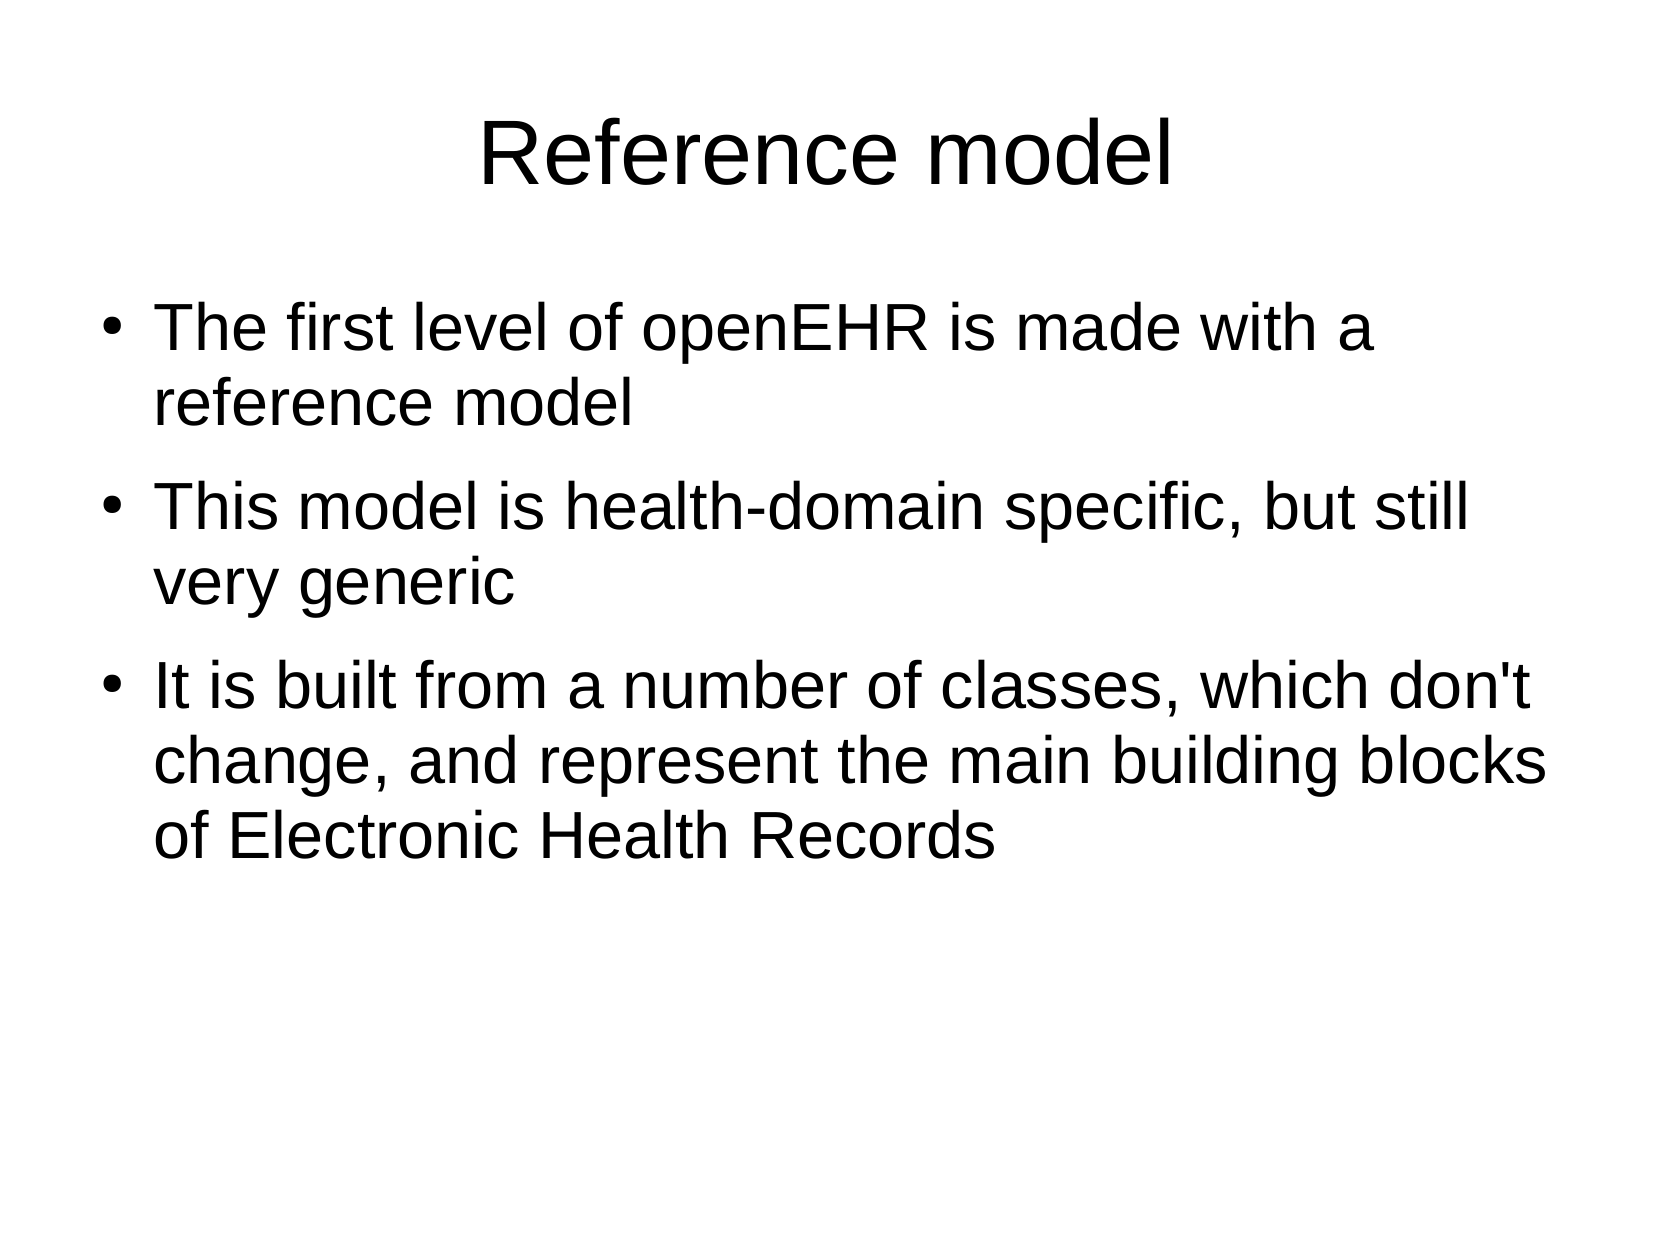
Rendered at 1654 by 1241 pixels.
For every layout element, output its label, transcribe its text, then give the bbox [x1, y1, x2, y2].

title Reference model [82, 49, 1571, 257]
list The first level of openEHR is made with a reference model This model is health-domain specific, but still very generic It is built from a number of classes, which don't change, and represent the main building blocks of Electronic Health Records [82, 290, 1571, 1109]
